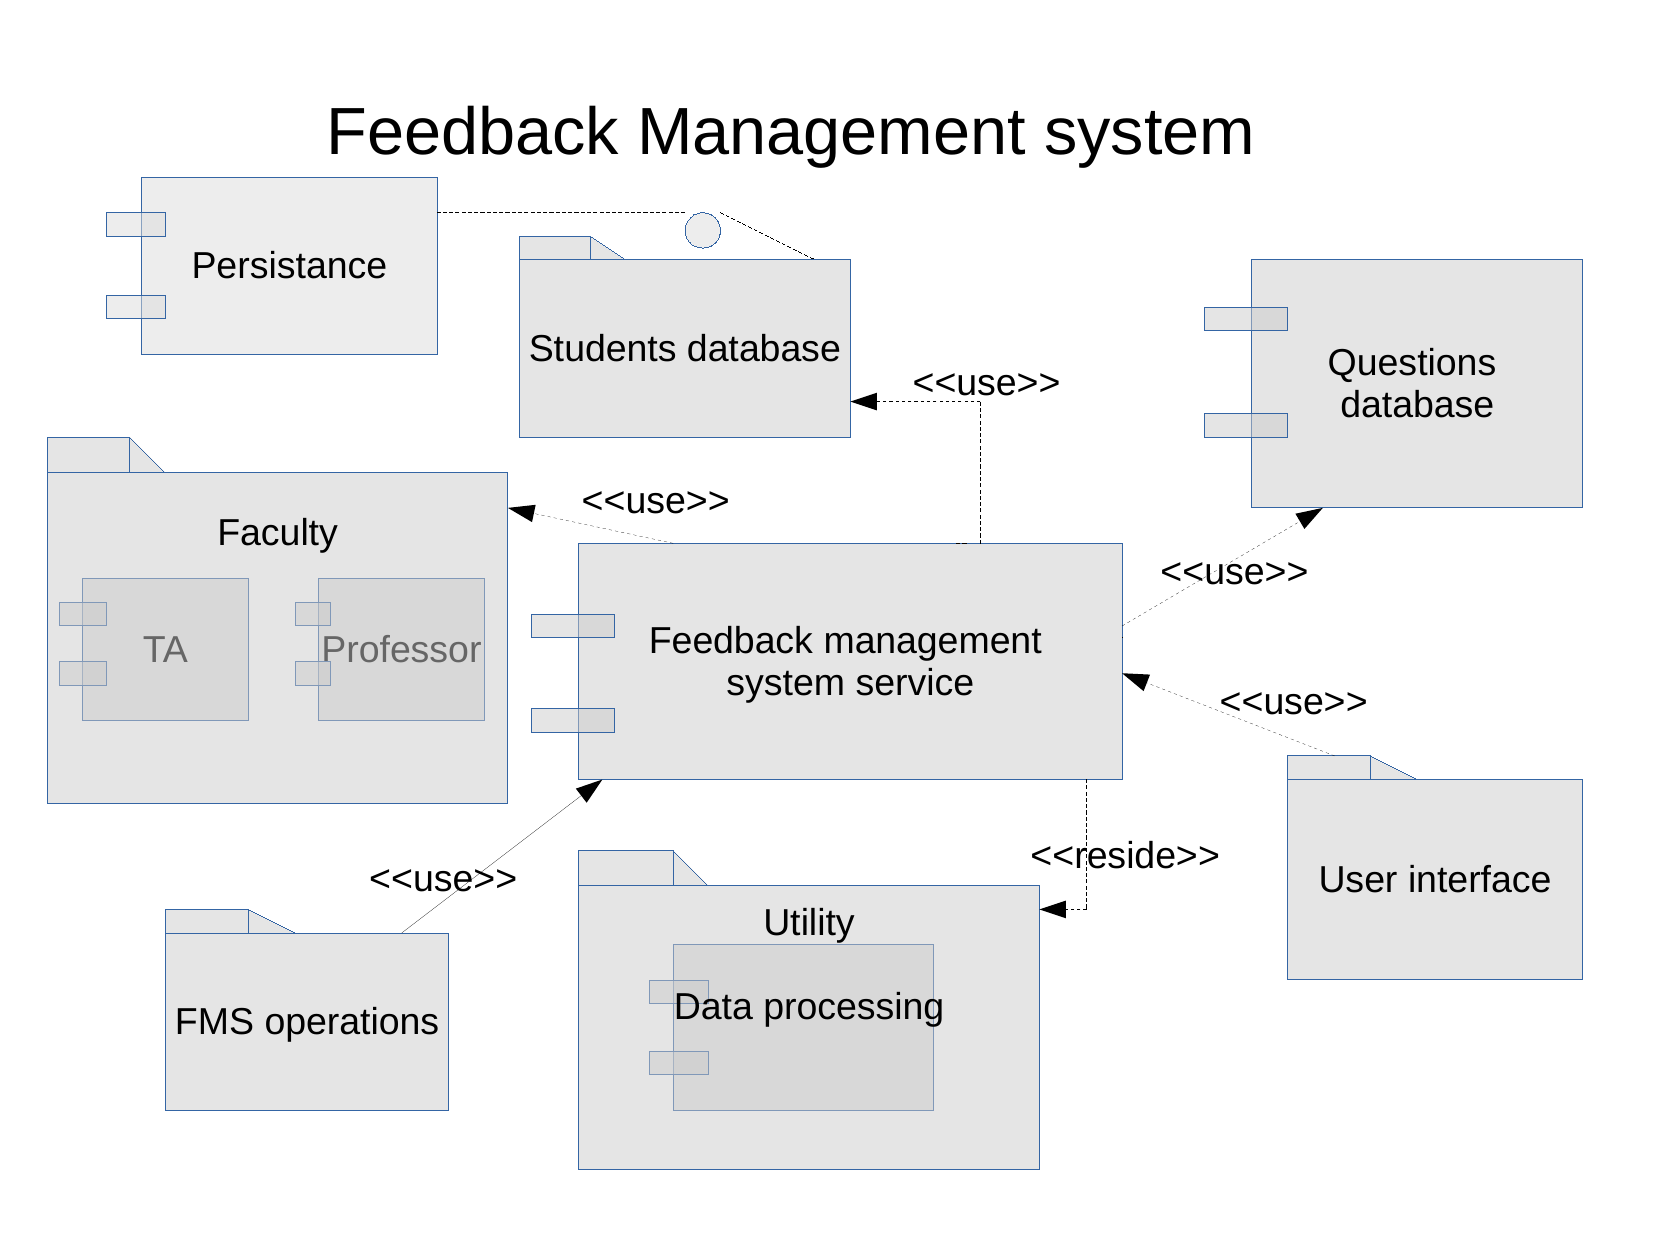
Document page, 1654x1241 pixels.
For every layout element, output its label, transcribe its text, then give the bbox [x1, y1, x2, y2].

text_box <<use>> [897, 354, 1111, 454]
text_box Utility Data processing [578, 885, 1040, 1170]
text_box <<use>> [566, 472, 780, 572]
title Feedback Management system [82, 49, 1501, 213]
text_box Faculty [47, 472, 508, 804]
text_box <<reside>> [1015, 826, 1241, 884]
text_box <<use>> [354, 850, 579, 908]
text_box [1287, 755, 1418, 780]
text_box User interface [1287, 779, 1583, 980]
text_box Feedback management system service [578, 543, 1123, 780]
text_box [106, 212, 166, 237]
text_box [47, 437, 166, 473]
text_box FMS operations [165, 933, 449, 1111]
text_box [106, 295, 166, 319]
text_box [579, 850, 709, 886]
text_box <<use>> [1145, 543, 1359, 601]
text_box <<use>> [1204, 673, 1489, 731]
text_box Students database [519, 259, 851, 438]
text_box [531, 614, 615, 638]
text_box [519, 236, 627, 260]
text_box [165, 909, 296, 934]
text_box Persistance [141, 177, 438, 355]
text_box [1204, 307, 1288, 331]
text_box [531, 708, 615, 733]
text_box [685, 212, 721, 249]
text_box Questions database [1251, 259, 1583, 508]
text_box [1204, 413, 1288, 438]
